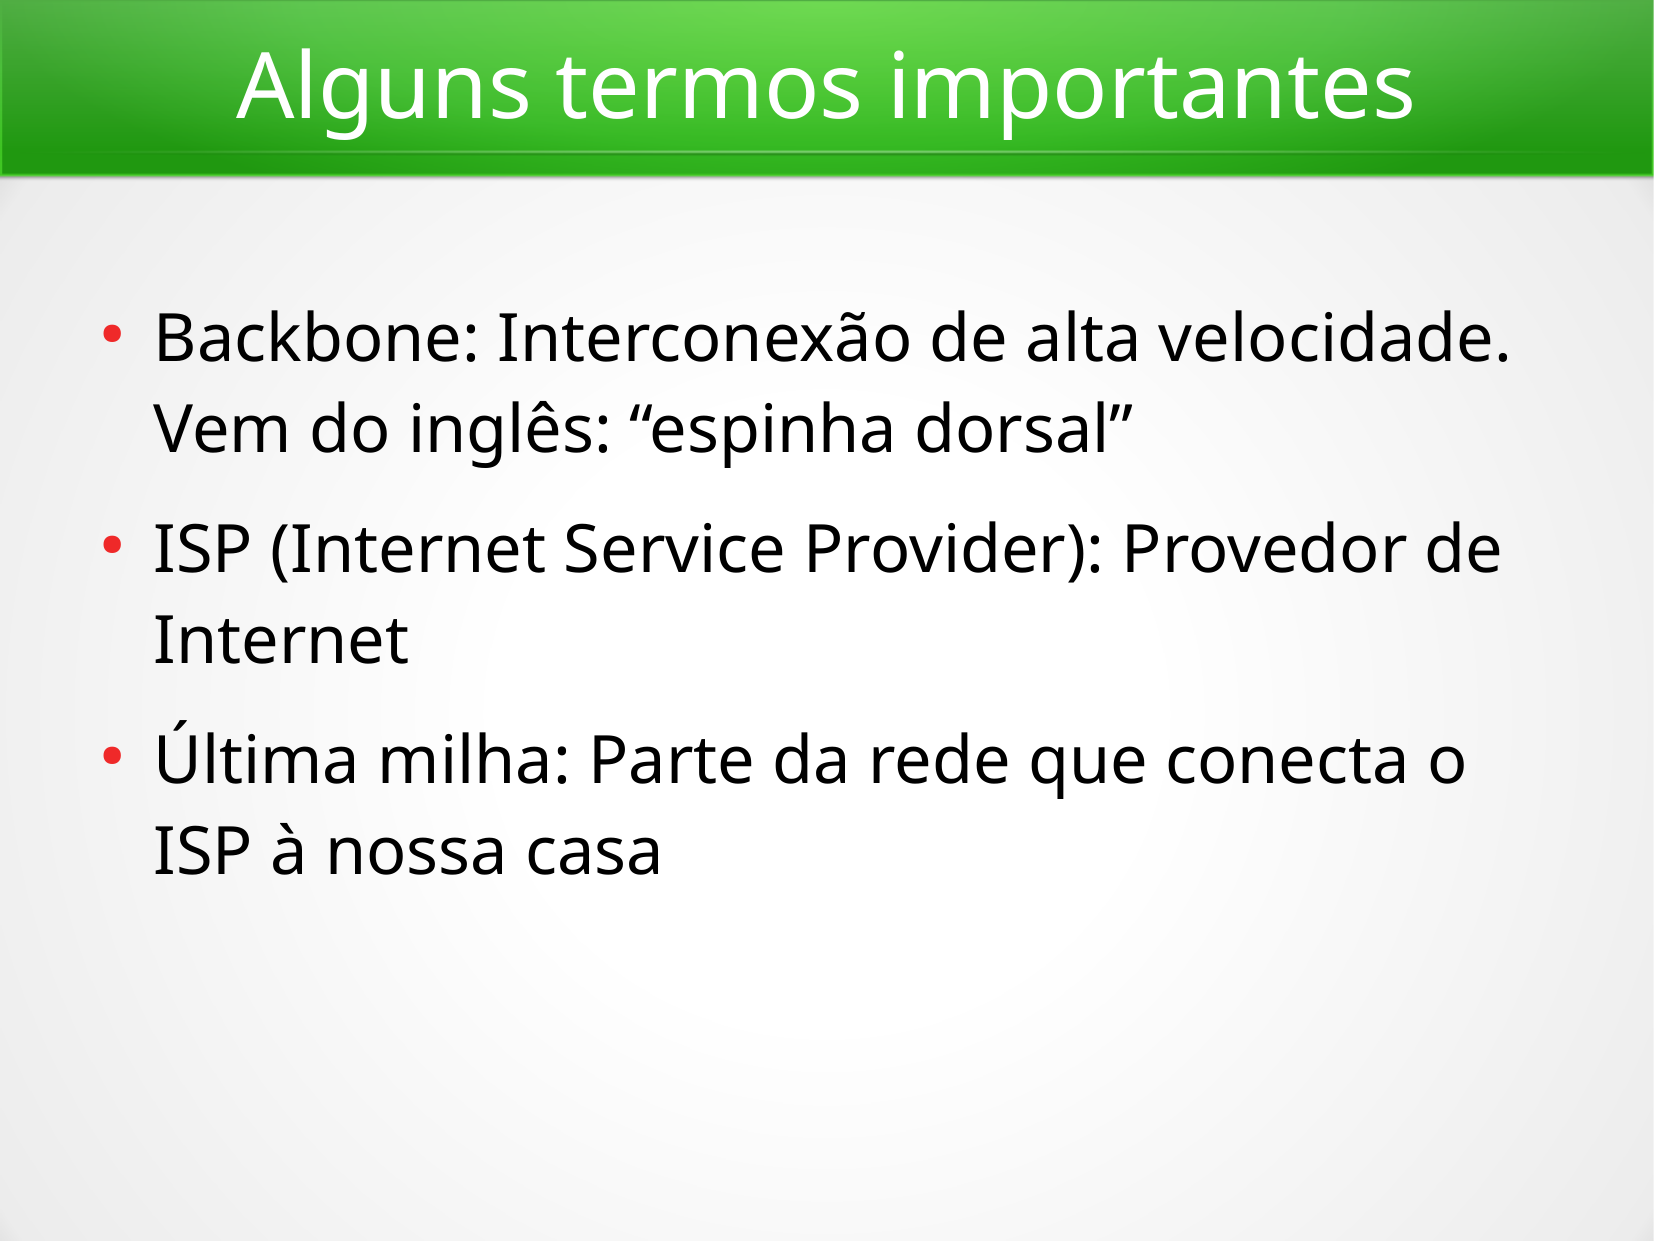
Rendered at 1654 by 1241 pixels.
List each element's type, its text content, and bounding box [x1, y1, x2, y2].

list Backbone: Interconexão de alta velocidade. Vem do inglês: “espinha dorsal” ISP (Internet Service Provider): Provedor de Internet Última milha: Parte da rede que conecta o ISP à nossa casa [82, 290, 1571, 1010]
title Alguns termos importantes [82, 11, 1571, 154]
picture [0, 0, 1654, 1241]
